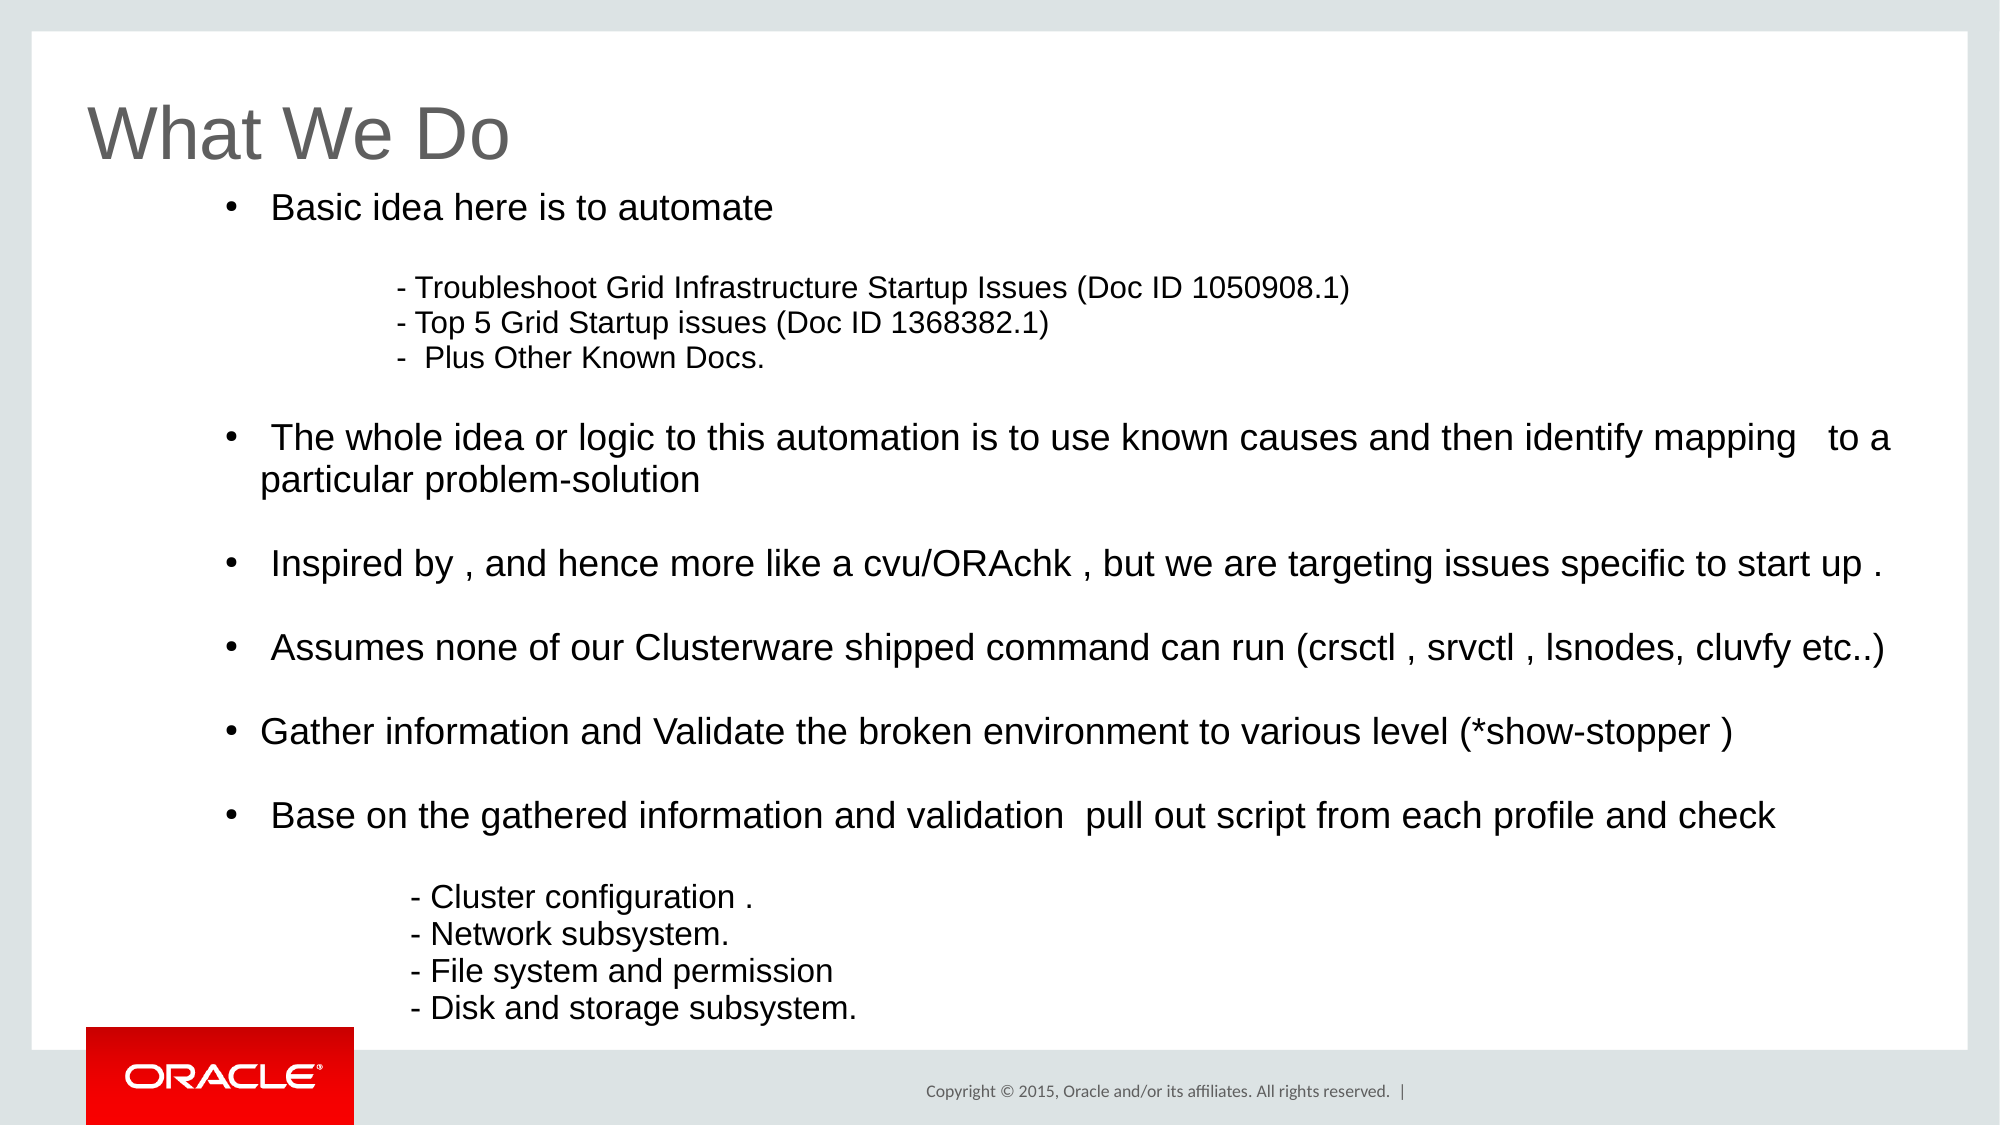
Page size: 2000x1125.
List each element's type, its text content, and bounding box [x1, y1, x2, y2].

text_box Basic idea here is to automate - Troubleshoot Grid Infrastructure Startup Issues (Doc ID 1050908.1) - Top 5 Grid Startup issues (Doc ID 1368382.1) - Plus Other Known Docs. The whole idea or logic to this automation is to use known causes and then identify mapping to a particular problem-solution Inspired by , and hence more like a cvu/ORAchk , but we are targeting issues specific to start up . Assumes none of our Clusterware shipped command can run (crsctl , srvctl , lsnodes, cluvfy etc..) Gather information and Validate the broken environment to various level (*show-stopper ) Base on the gathered information and validation pull out script from each profile and check - Cluster configuration . - Network subsystem. - File system and permission - Disk and storage subsystem. [210, 179, 2000, 1036]
title What We Do [87, 66, 1913, 213]
picture [86, 1027, 354, 1125]
